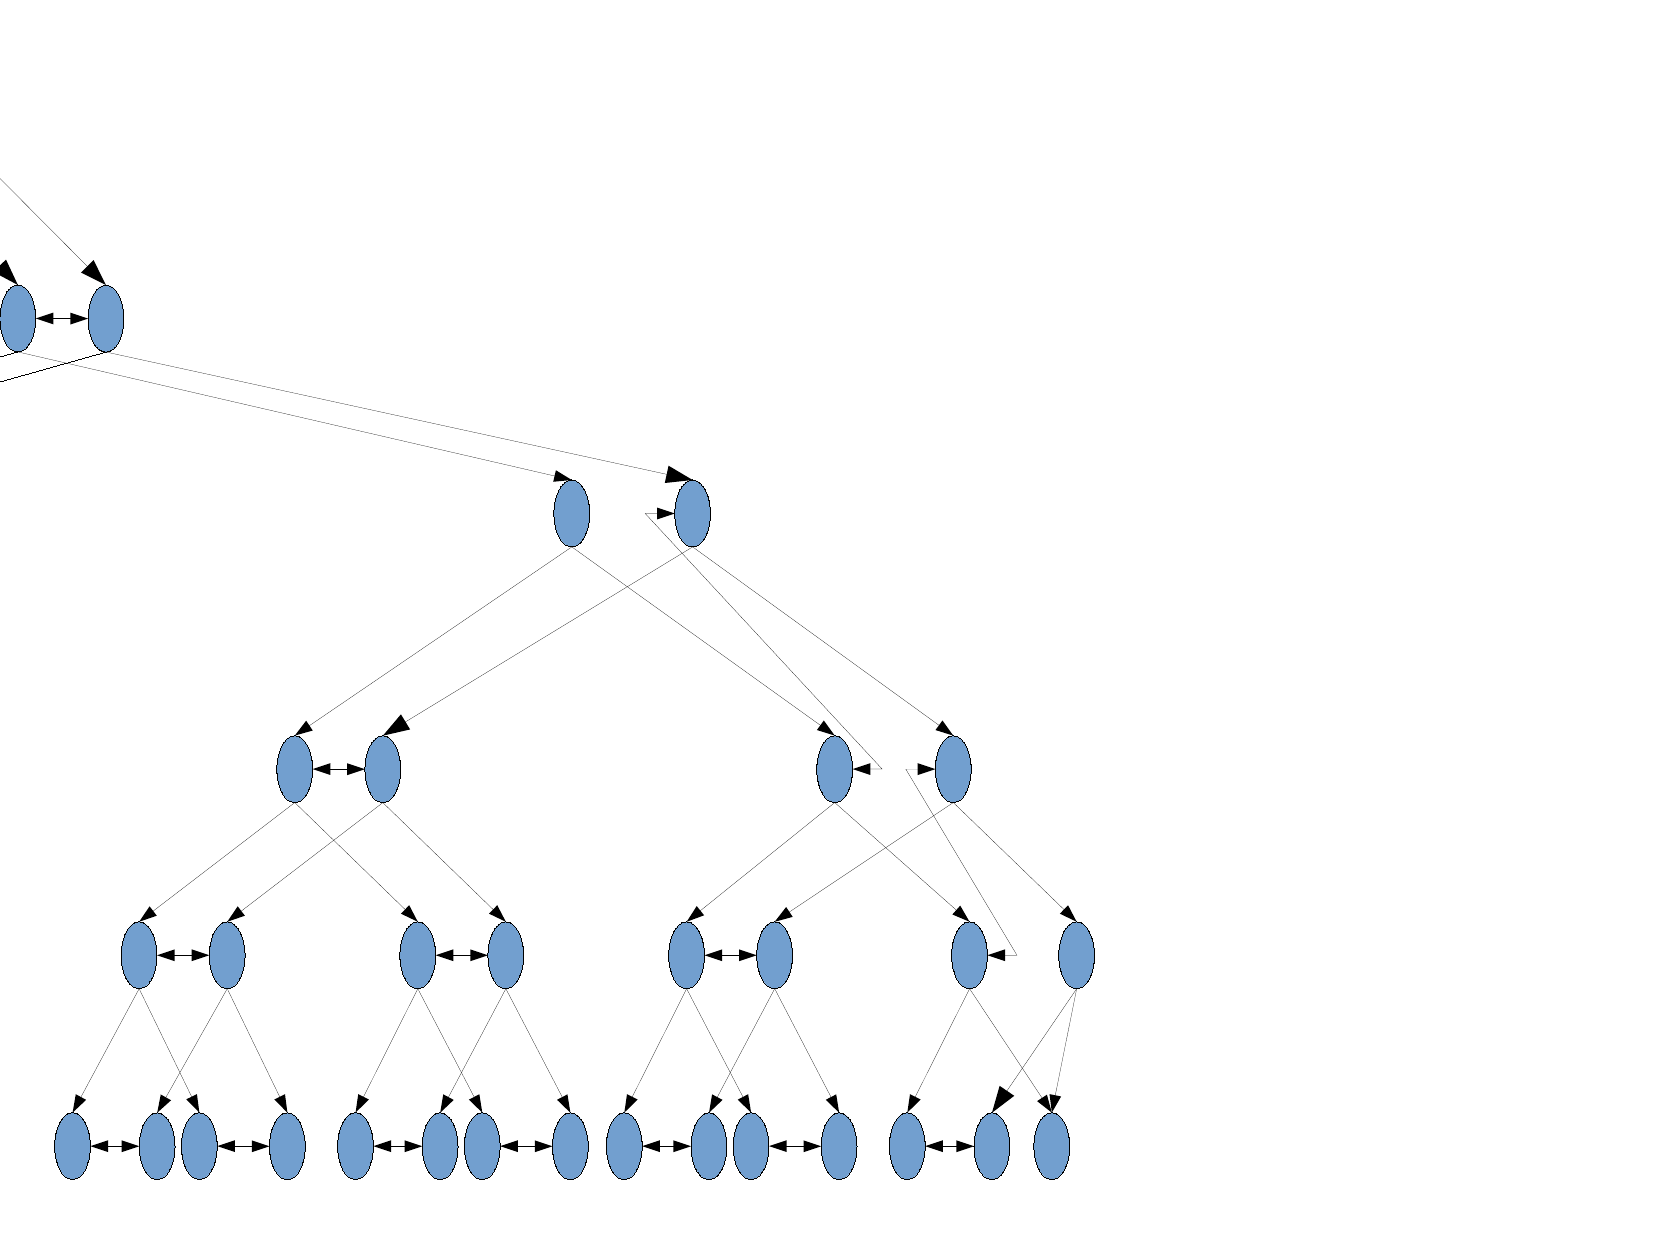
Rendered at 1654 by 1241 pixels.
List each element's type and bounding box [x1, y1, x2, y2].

text_box [364, 735, 401, 803]
text_box [121, 921, 157, 989]
text_box [209, 921, 246, 989]
text_box [88, 285, 124, 352]
text_box [487, 921, 524, 989]
text_box [1033, 1112, 1070, 1180]
text_box [269, 1112, 306, 1180]
text_box [54, 1112, 91, 1180]
text_box [951, 921, 988, 989]
text_box [464, 1112, 501, 1180]
text_box [733, 1112, 769, 1180]
text_box [552, 1112, 589, 1180]
text_box [337, 1112, 374, 1180]
text_box [276, 735, 313, 803]
text_box [756, 921, 793, 989]
text_box [821, 1112, 858, 1180]
text_box [1058, 921, 1095, 989]
text_box [668, 921, 705, 989]
text_box [399, 921, 436, 989]
text_box [935, 735, 972, 803]
text_box [553, 479, 590, 547]
text_box [974, 1112, 1010, 1180]
text_box [0, 284, 36, 352]
text_box [139, 1112, 176, 1180]
text_box [691, 1112, 727, 1180]
text_box [816, 735, 853, 803]
text_box [674, 480, 711, 547]
text_box [181, 1112, 218, 1180]
text_box [606, 1112, 643, 1180]
text_box [422, 1112, 459, 1180]
text_box [889, 1112, 926, 1180]
